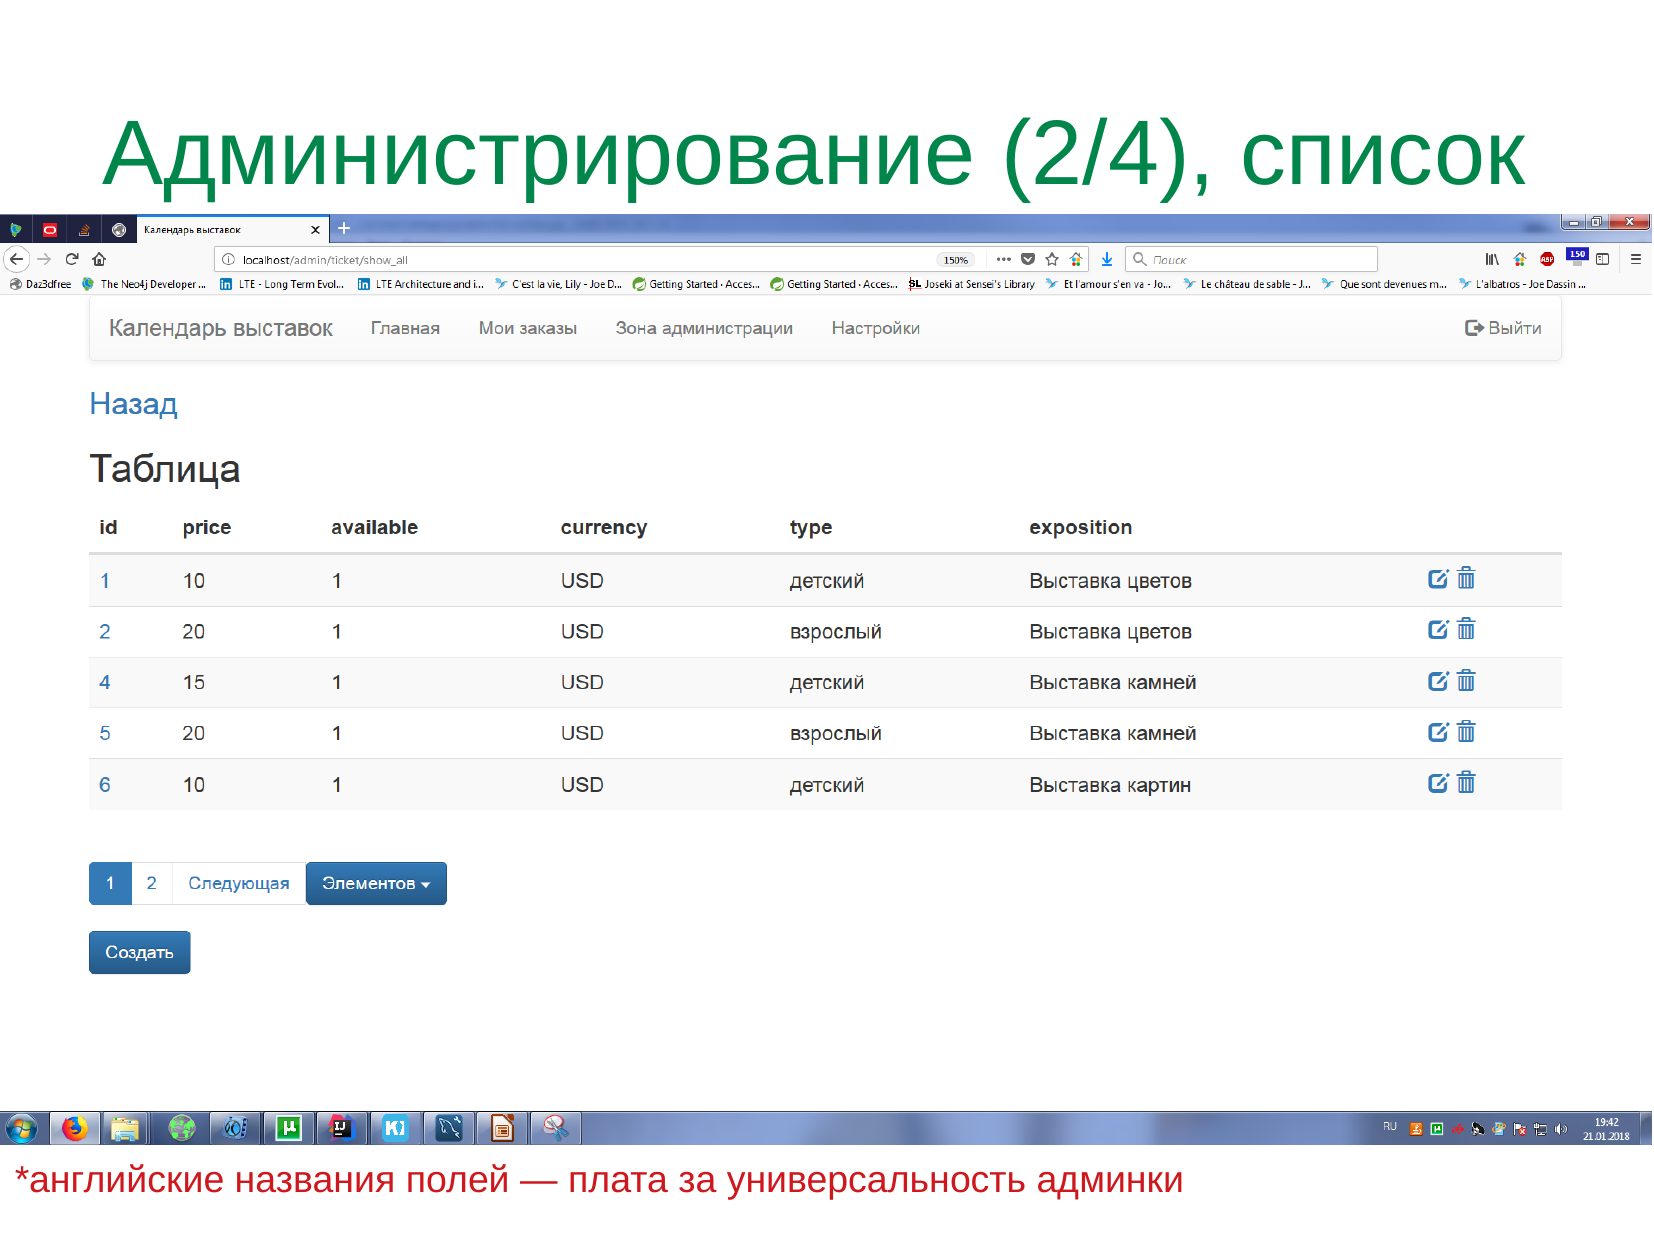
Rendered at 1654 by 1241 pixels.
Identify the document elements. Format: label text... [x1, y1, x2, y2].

text_box *английские названия полей — плата за универсальность админки [0, 1151, 1654, 1208]
title Администрирование (2/4), список [59, 49, 1571, 214]
picture [0, 214, 1652, 1145]
